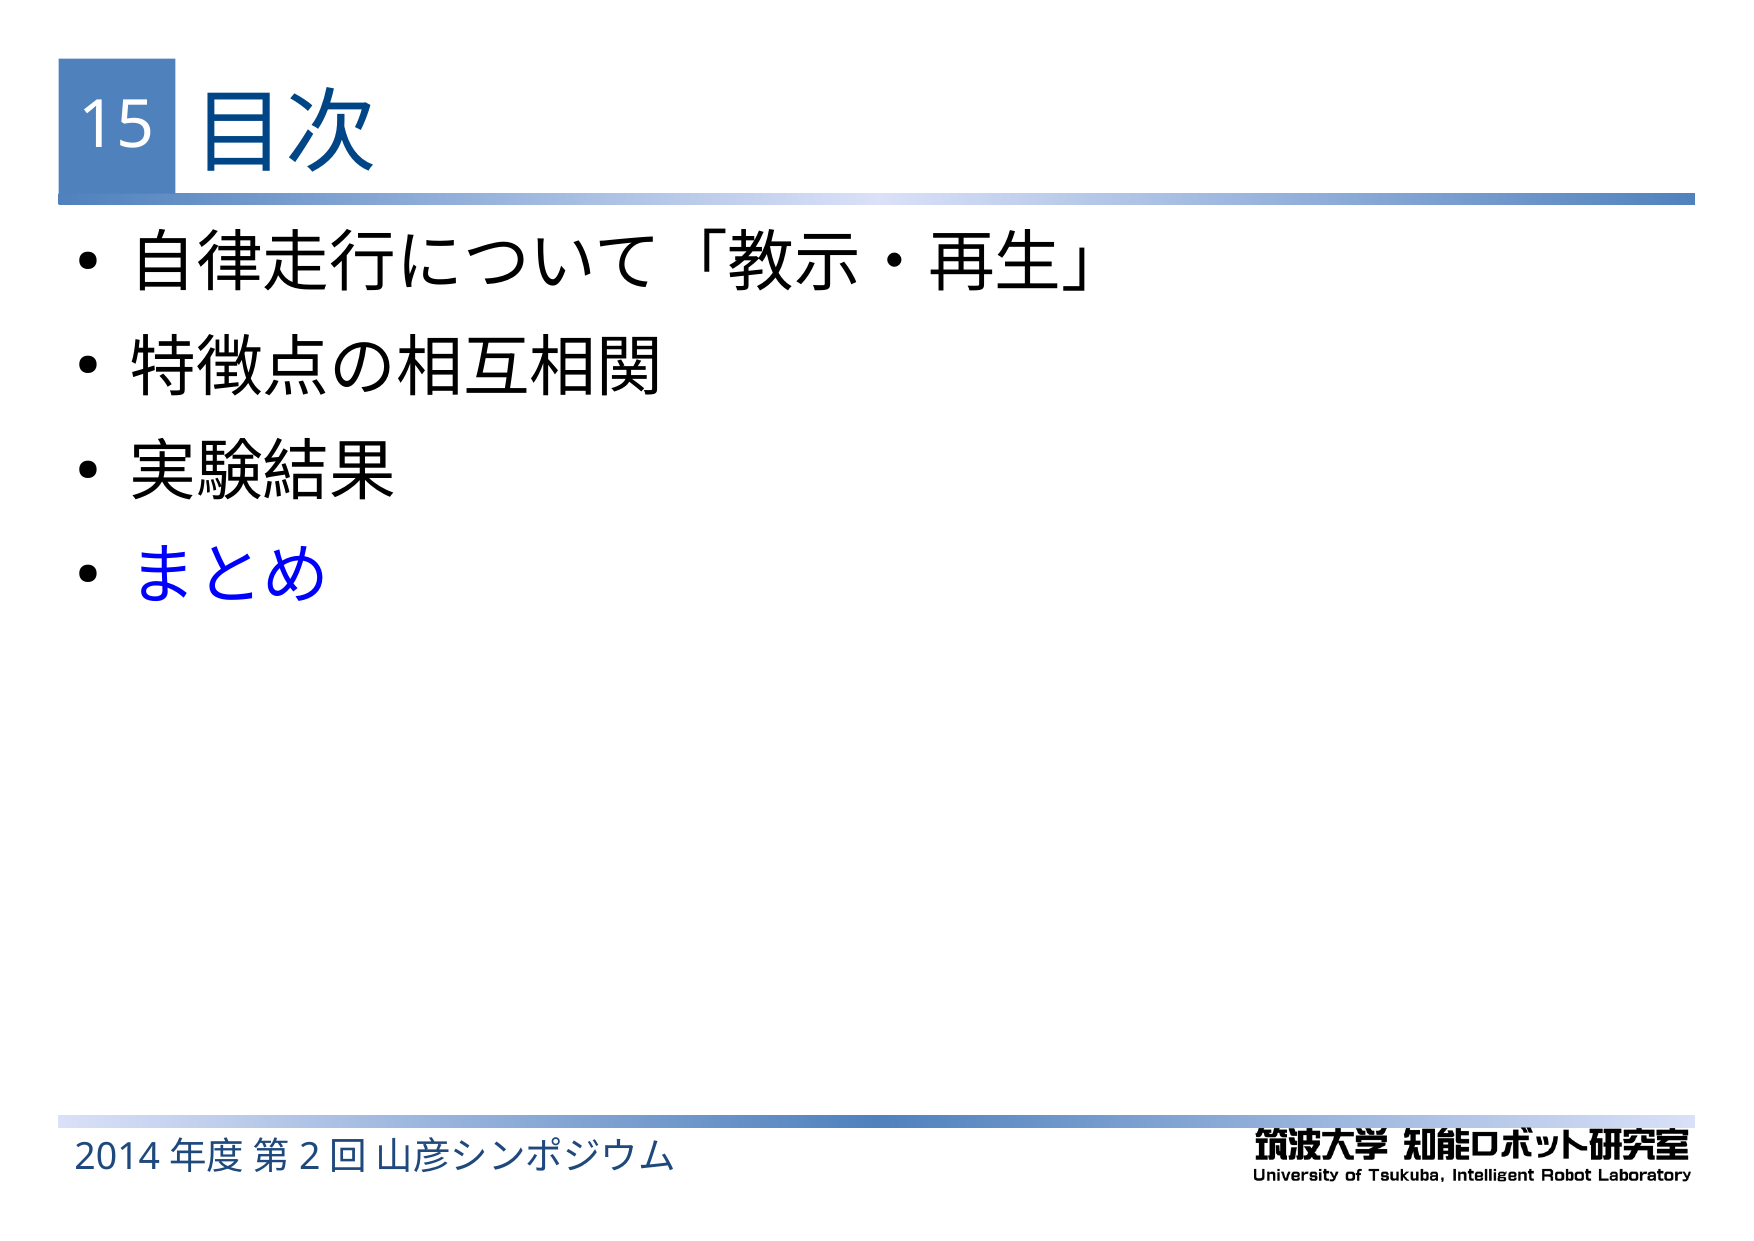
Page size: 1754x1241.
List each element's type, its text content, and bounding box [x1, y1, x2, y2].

picture [1252, 1127, 1691, 1182]
list 自律走行について「教示・再生」 特徴点の相互相関 実験結果 まとめ [58, 223, 1696, 1116]
title 目次 [193, 61, 1651, 205]
